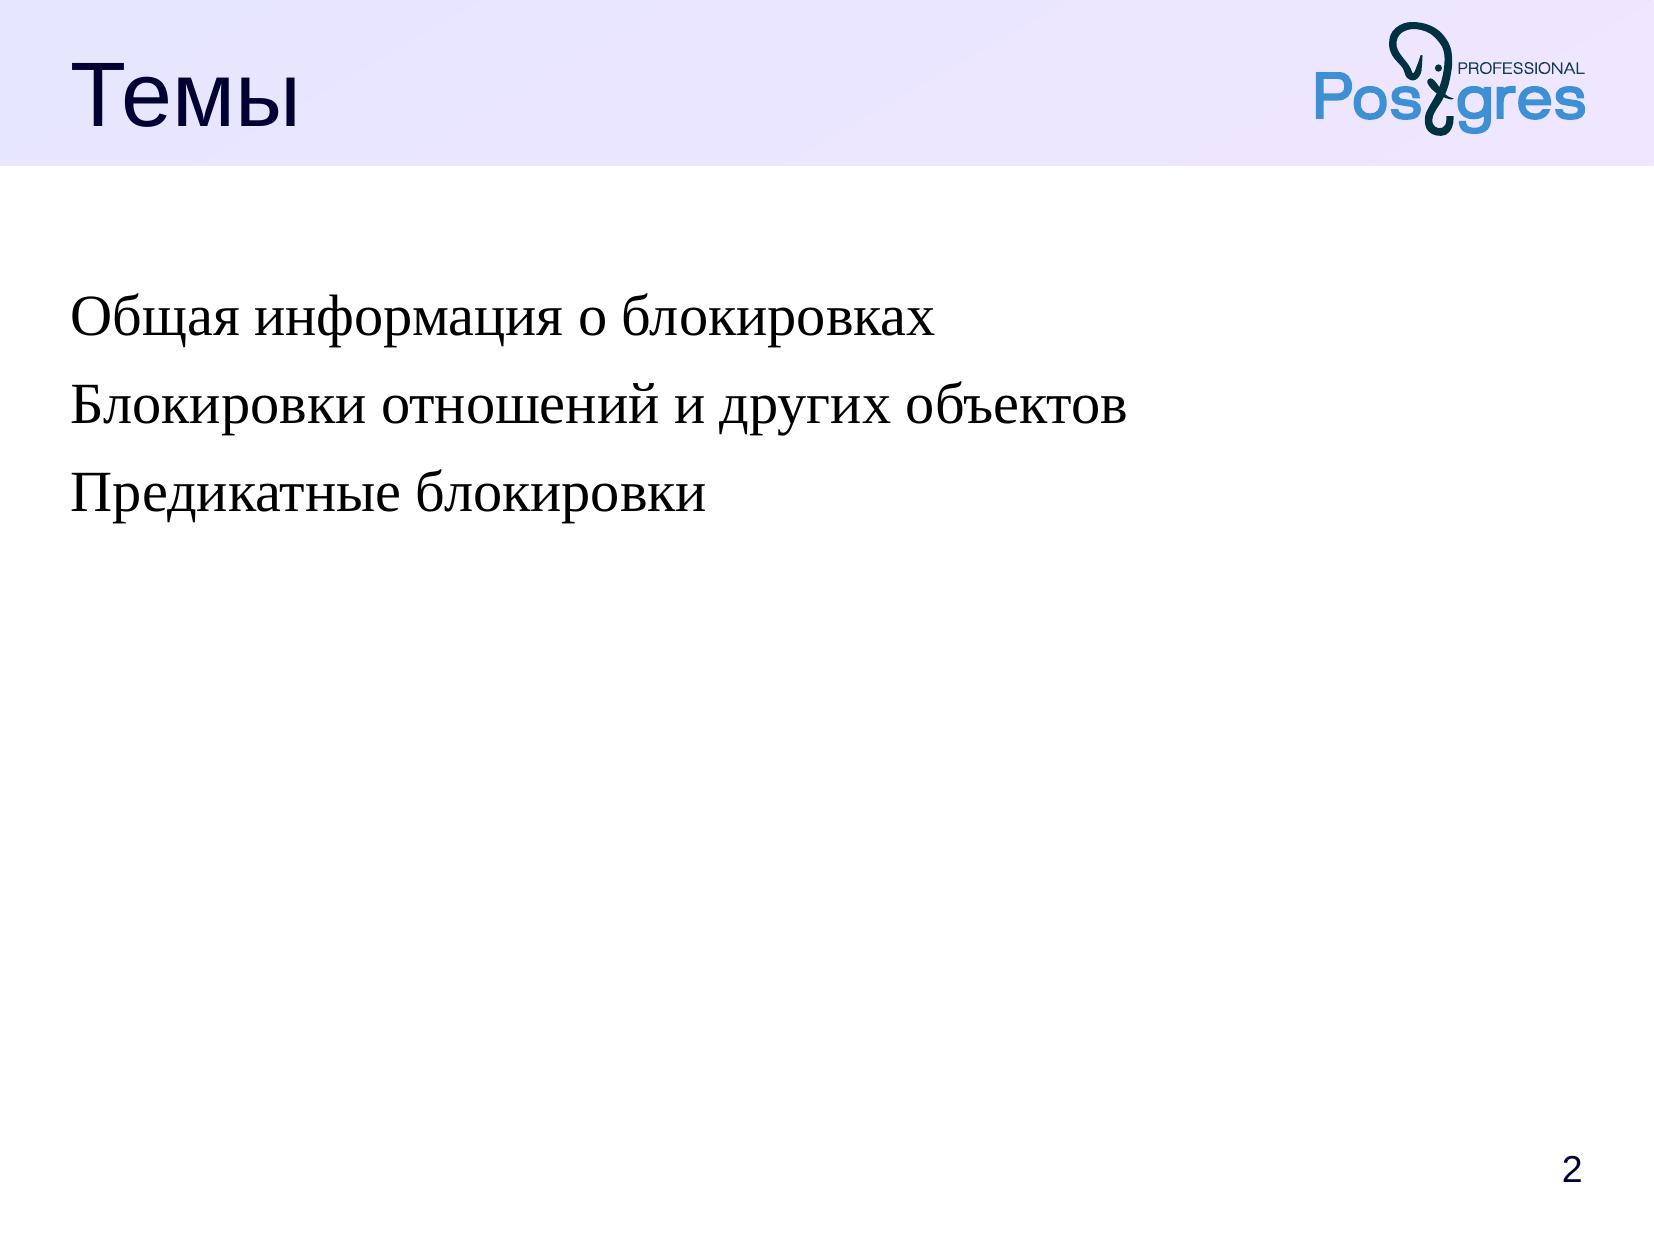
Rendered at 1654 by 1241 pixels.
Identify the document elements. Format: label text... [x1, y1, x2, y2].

list Общая информация о блокировках Блокировки отношений и других объектов Предикатные блокировки [70, 283, 1583, 1141]
title Темы [70, 43, 1241, 147]
